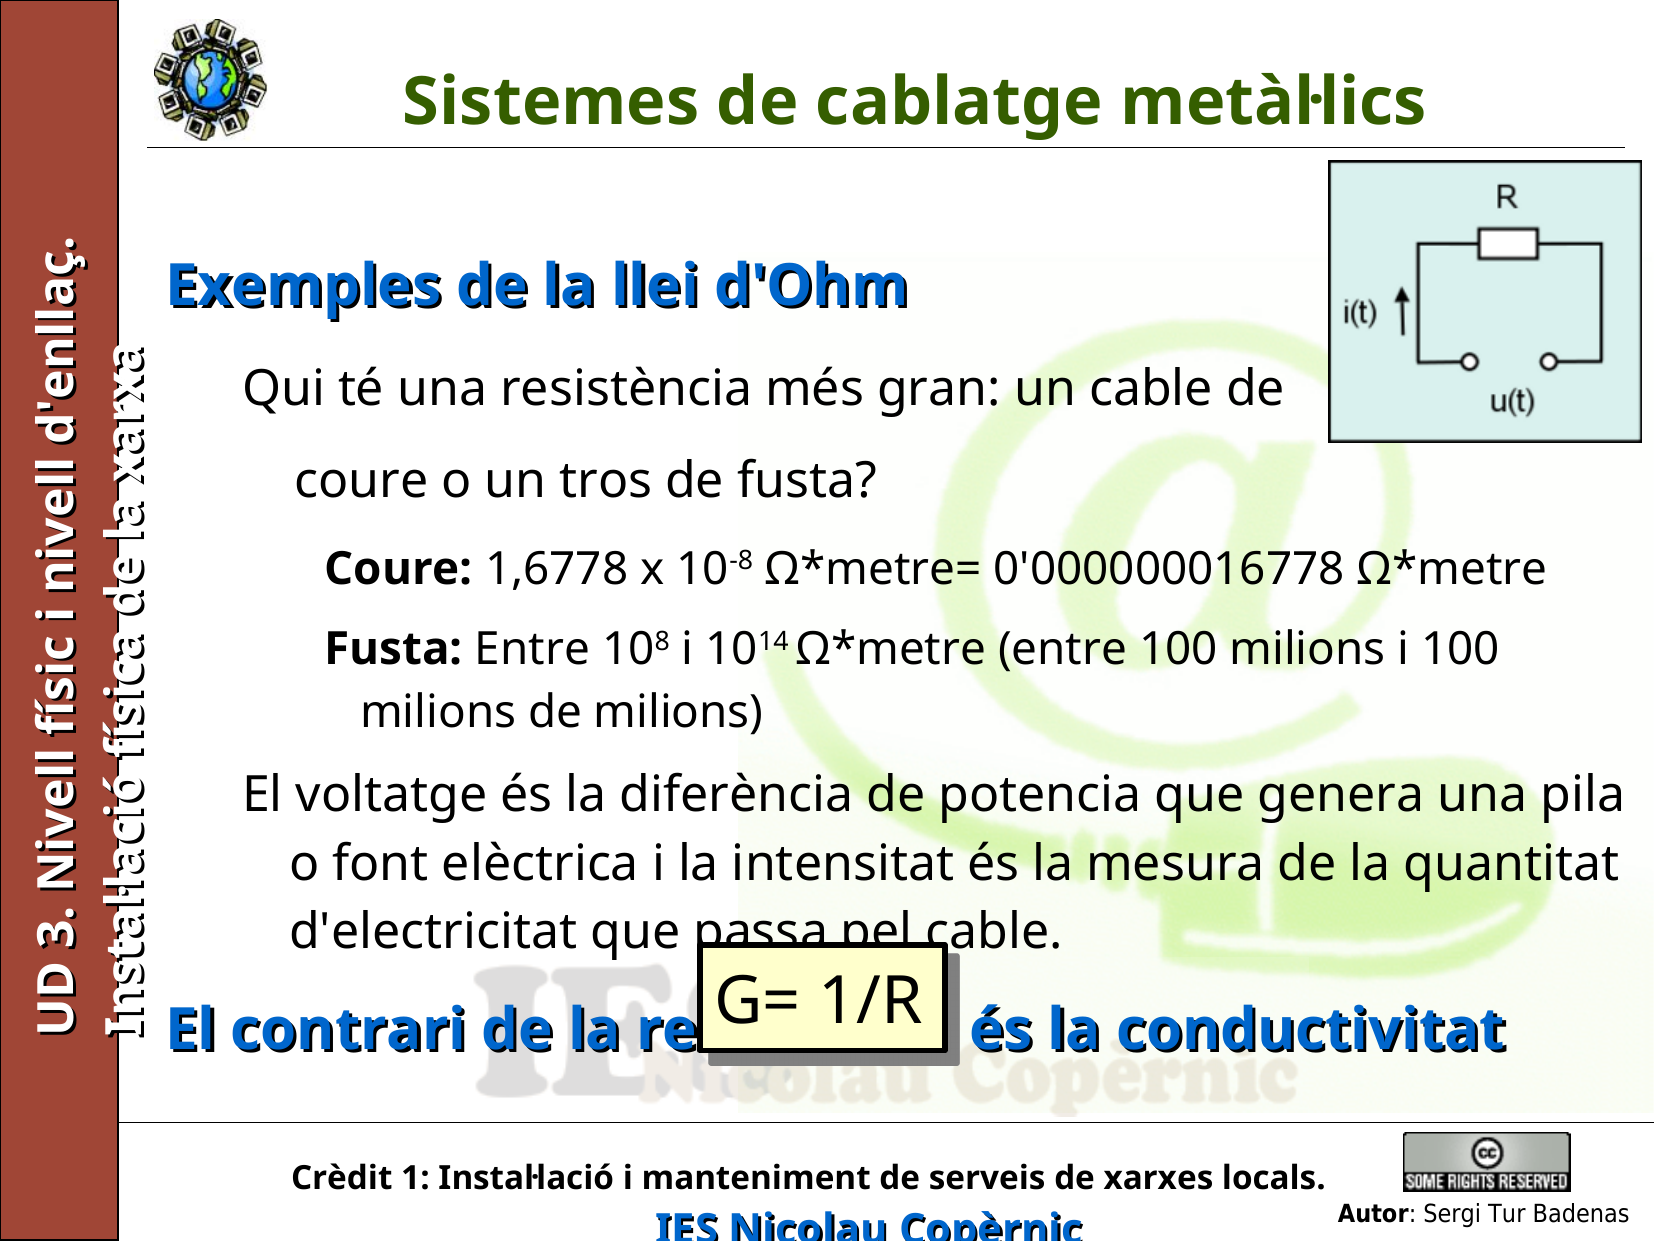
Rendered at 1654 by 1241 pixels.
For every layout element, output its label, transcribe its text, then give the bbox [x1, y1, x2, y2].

picture [1403, 1132, 1571, 1192]
list Exemples de la llei d'Ohm Qui té una resistència més gran: un cable de coure o un tros de fusta? Coure: 1,6778 x 10-8 Ω*metre= 0'000000016778 Ω*metre Fusta: Entre 108 i 1014 Ω*metre (entre 100 milions i 100 milions de milions) El voltatge és la diferència de potencia que genera una pila o font elèctrica i la intensitat és la mesura de la quantitat d'electricitat que passa pel cable. El contrari de la resistència és la conductivitat [147, 242, 1636, 1078]
text_box G= 1/R [699, 944, 945, 1027]
picture [154, 19, 268, 142]
picture [466, 160, 1654, 1117]
title Sistemes de cablatge metàl·lics [171, 56, 1654, 141]
